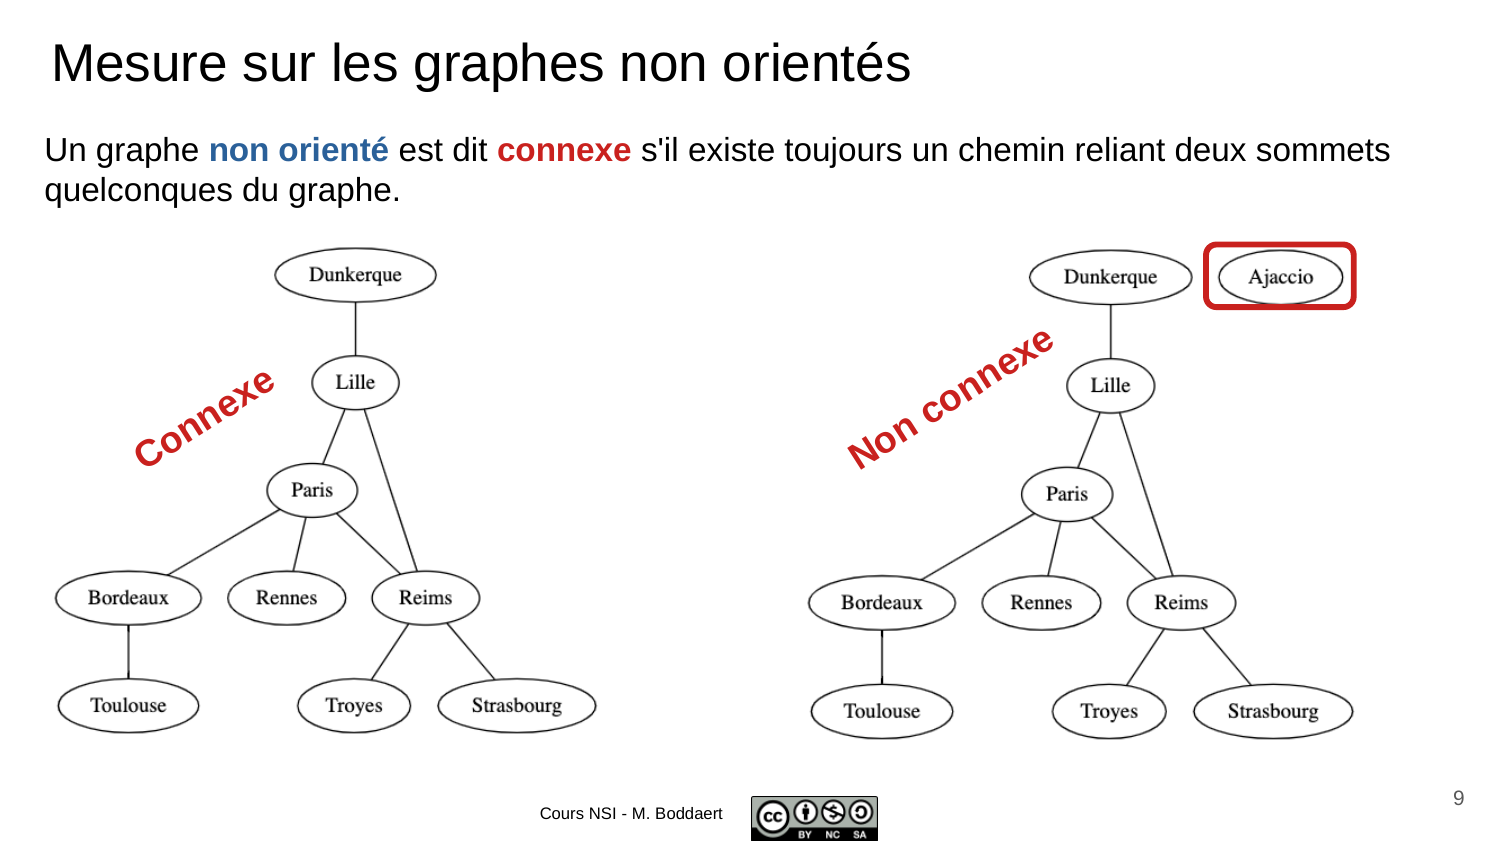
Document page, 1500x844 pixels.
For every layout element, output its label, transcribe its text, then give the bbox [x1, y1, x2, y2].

title Mesure sur les graphes non orientés [51, 13, 1449, 108]
text_box Un graphe non orienté est dit connexe s'il existe toujours un chemin reliant deux sommets quelconques du graphe. [29, 120, 1477, 237]
picture [803, 244, 1359, 745]
text_box Connexe [109, 346, 295, 494]
picture [50, 242, 602, 739]
text_box Non connexe [824, 305, 1074, 494]
picture [1209, 248, 1350, 304]
slide_number <numéro> [1389, 764, 1480, 830]
picture [751, 796, 878, 841]
